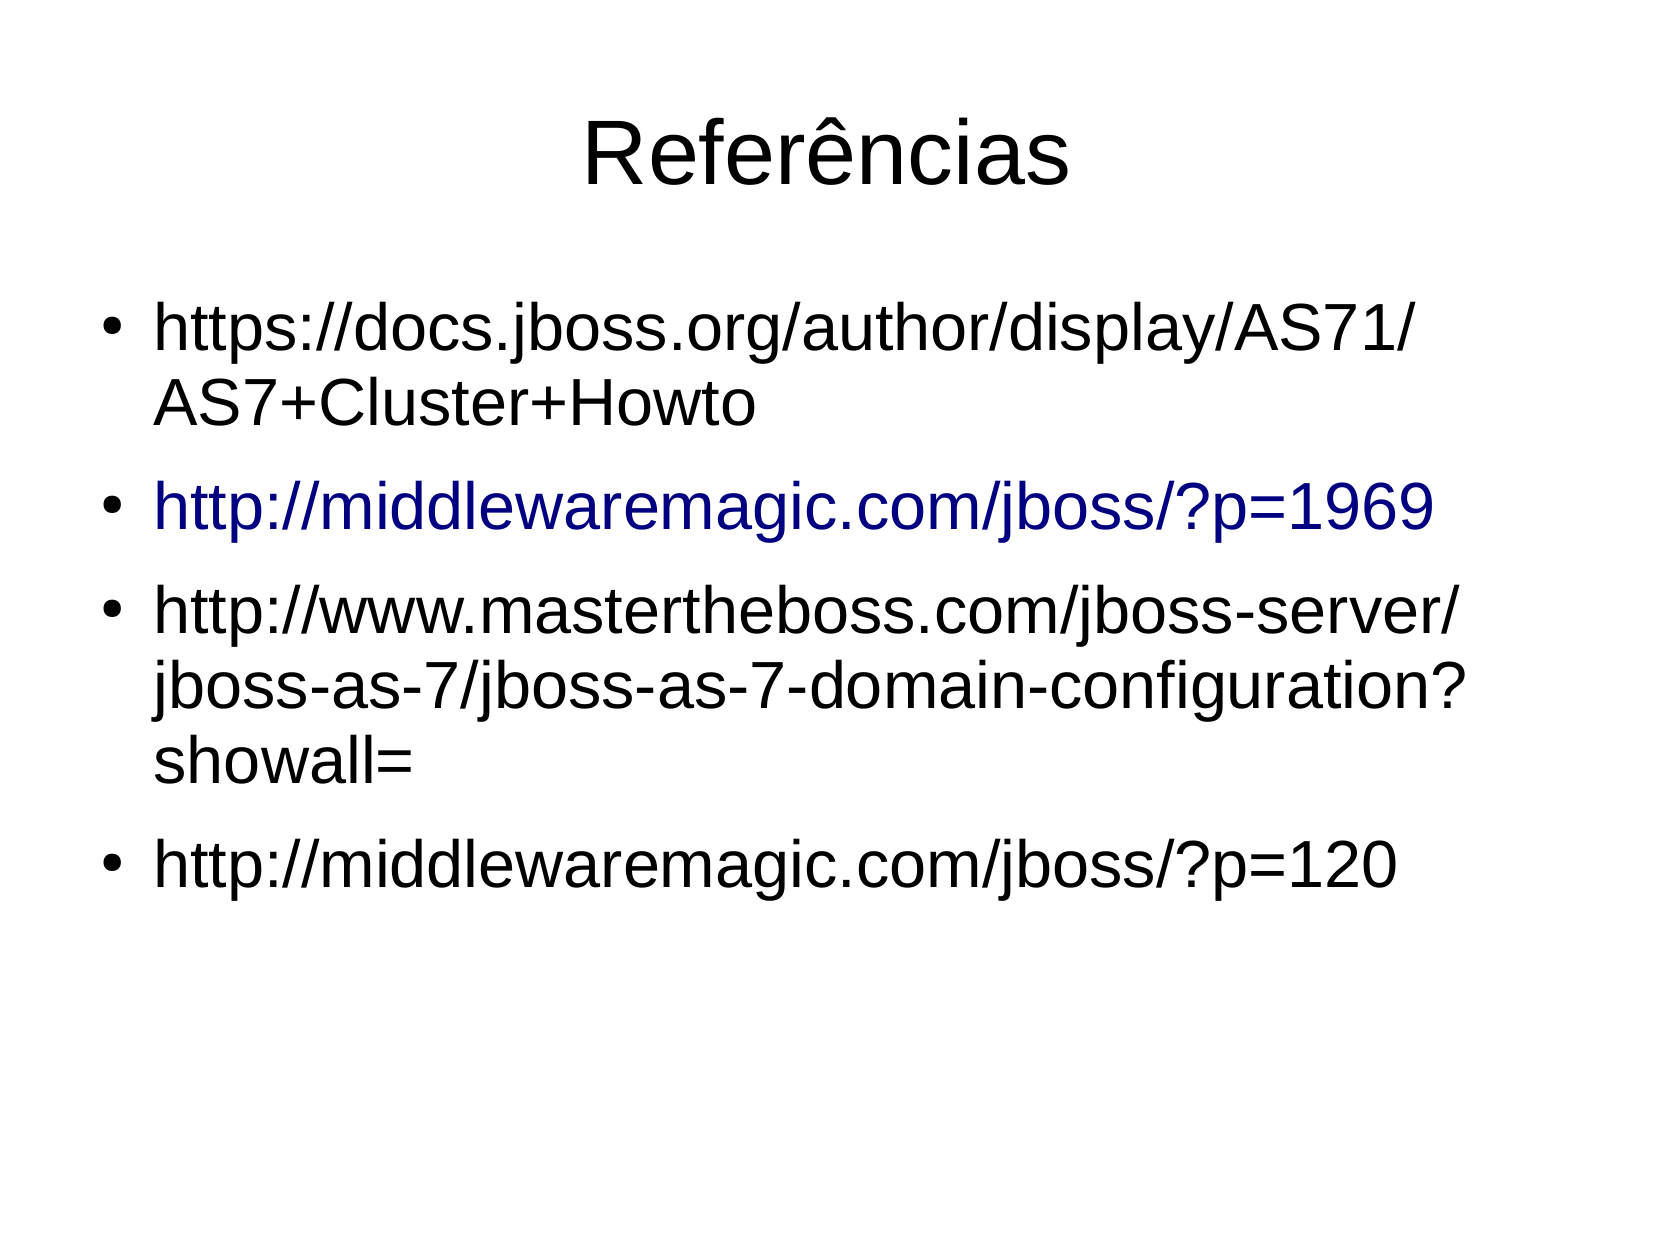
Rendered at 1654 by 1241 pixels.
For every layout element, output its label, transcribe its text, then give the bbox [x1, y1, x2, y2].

title Referências [82, 49, 1571, 257]
list https://docs.jboss.org/author/display/AS71/AS7+Cluster+Howto http://middlewaremagic.com/jboss/?p=1969 http://www.mastertheboss.com/jboss-server/jboss-as-7/jboss-as-7-domain-configuration?showall= http://middlewaremagic.com/jboss/?p=120 [82, 290, 1571, 1010]
